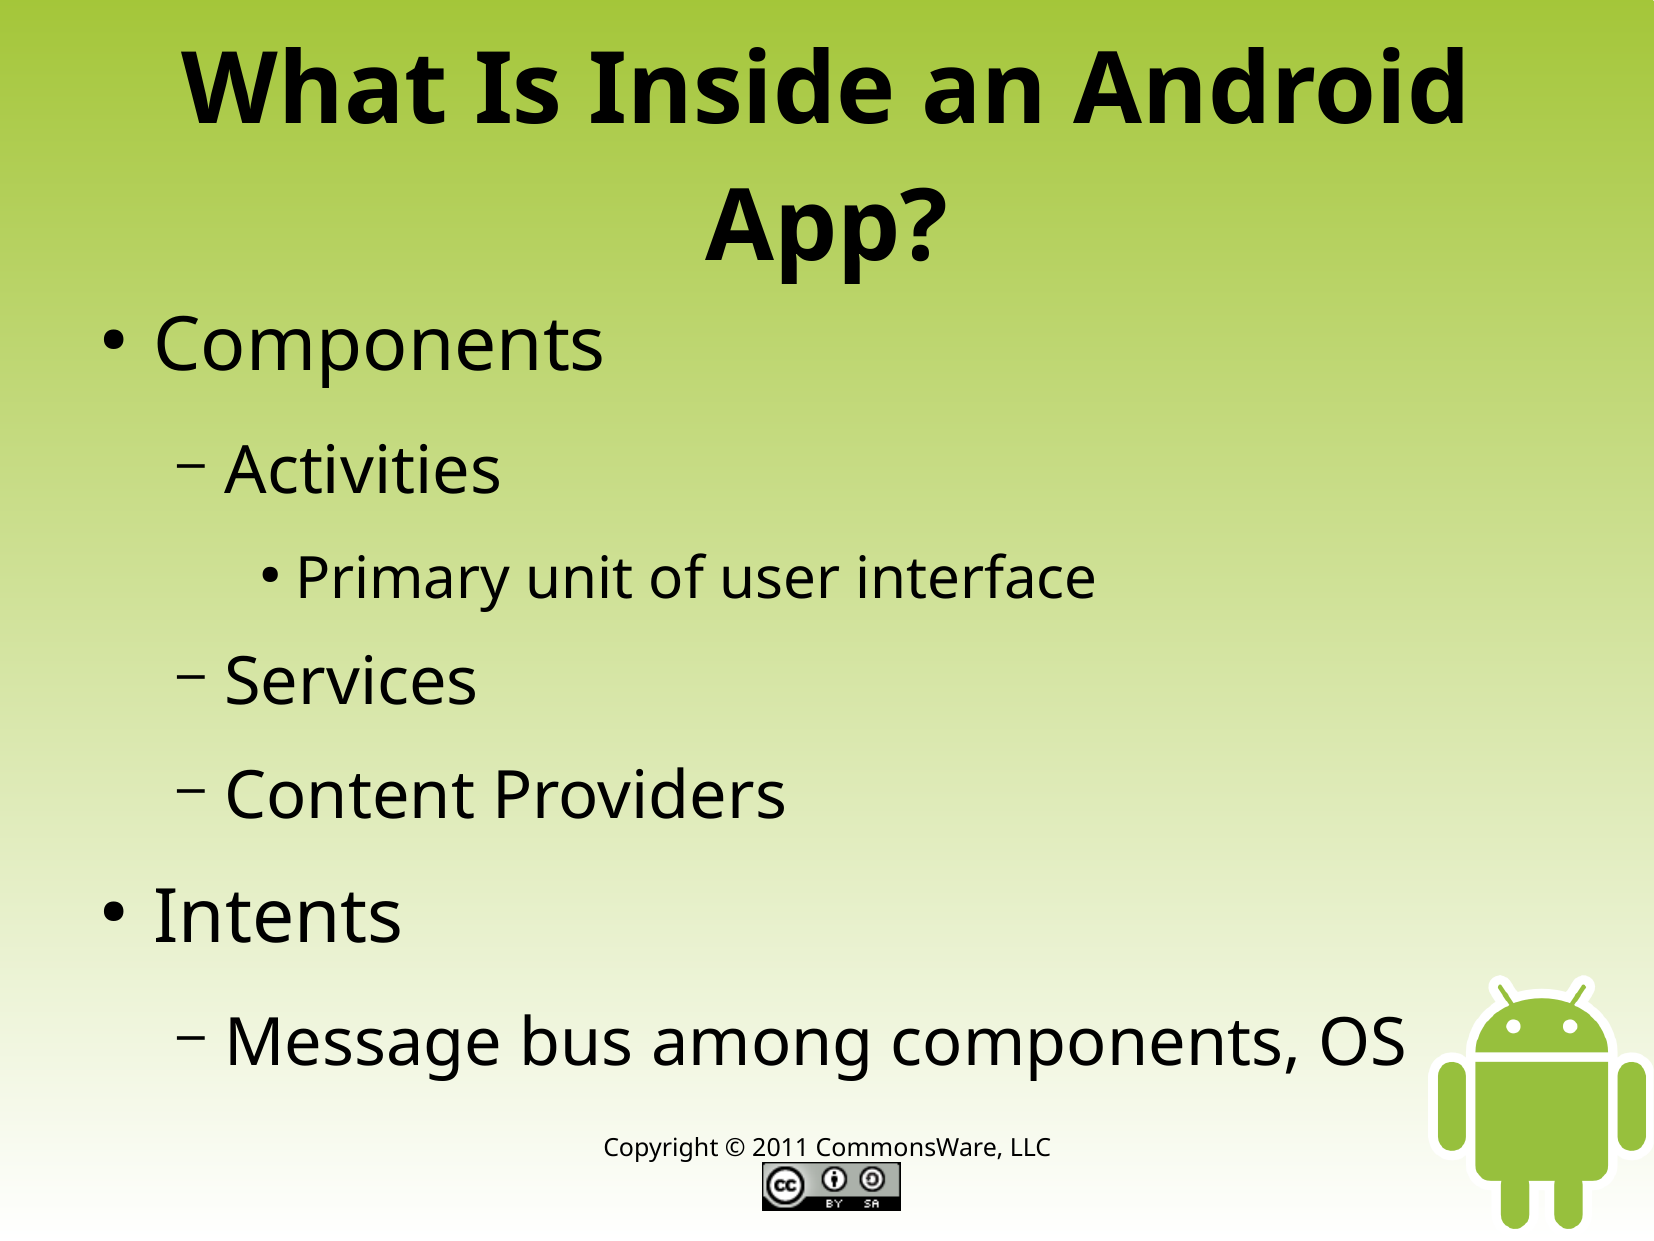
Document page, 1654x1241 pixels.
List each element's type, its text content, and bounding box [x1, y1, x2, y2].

picture [762, 1162, 901, 1211]
picture [1428, 975, 1654, 1238]
list Components Activities Primary unit of user interface Services Content Providers Intents Message bus among components, OS [82, 290, 1571, 1109]
title What Is Inside an Android App? [82, 49, 1571, 257]
